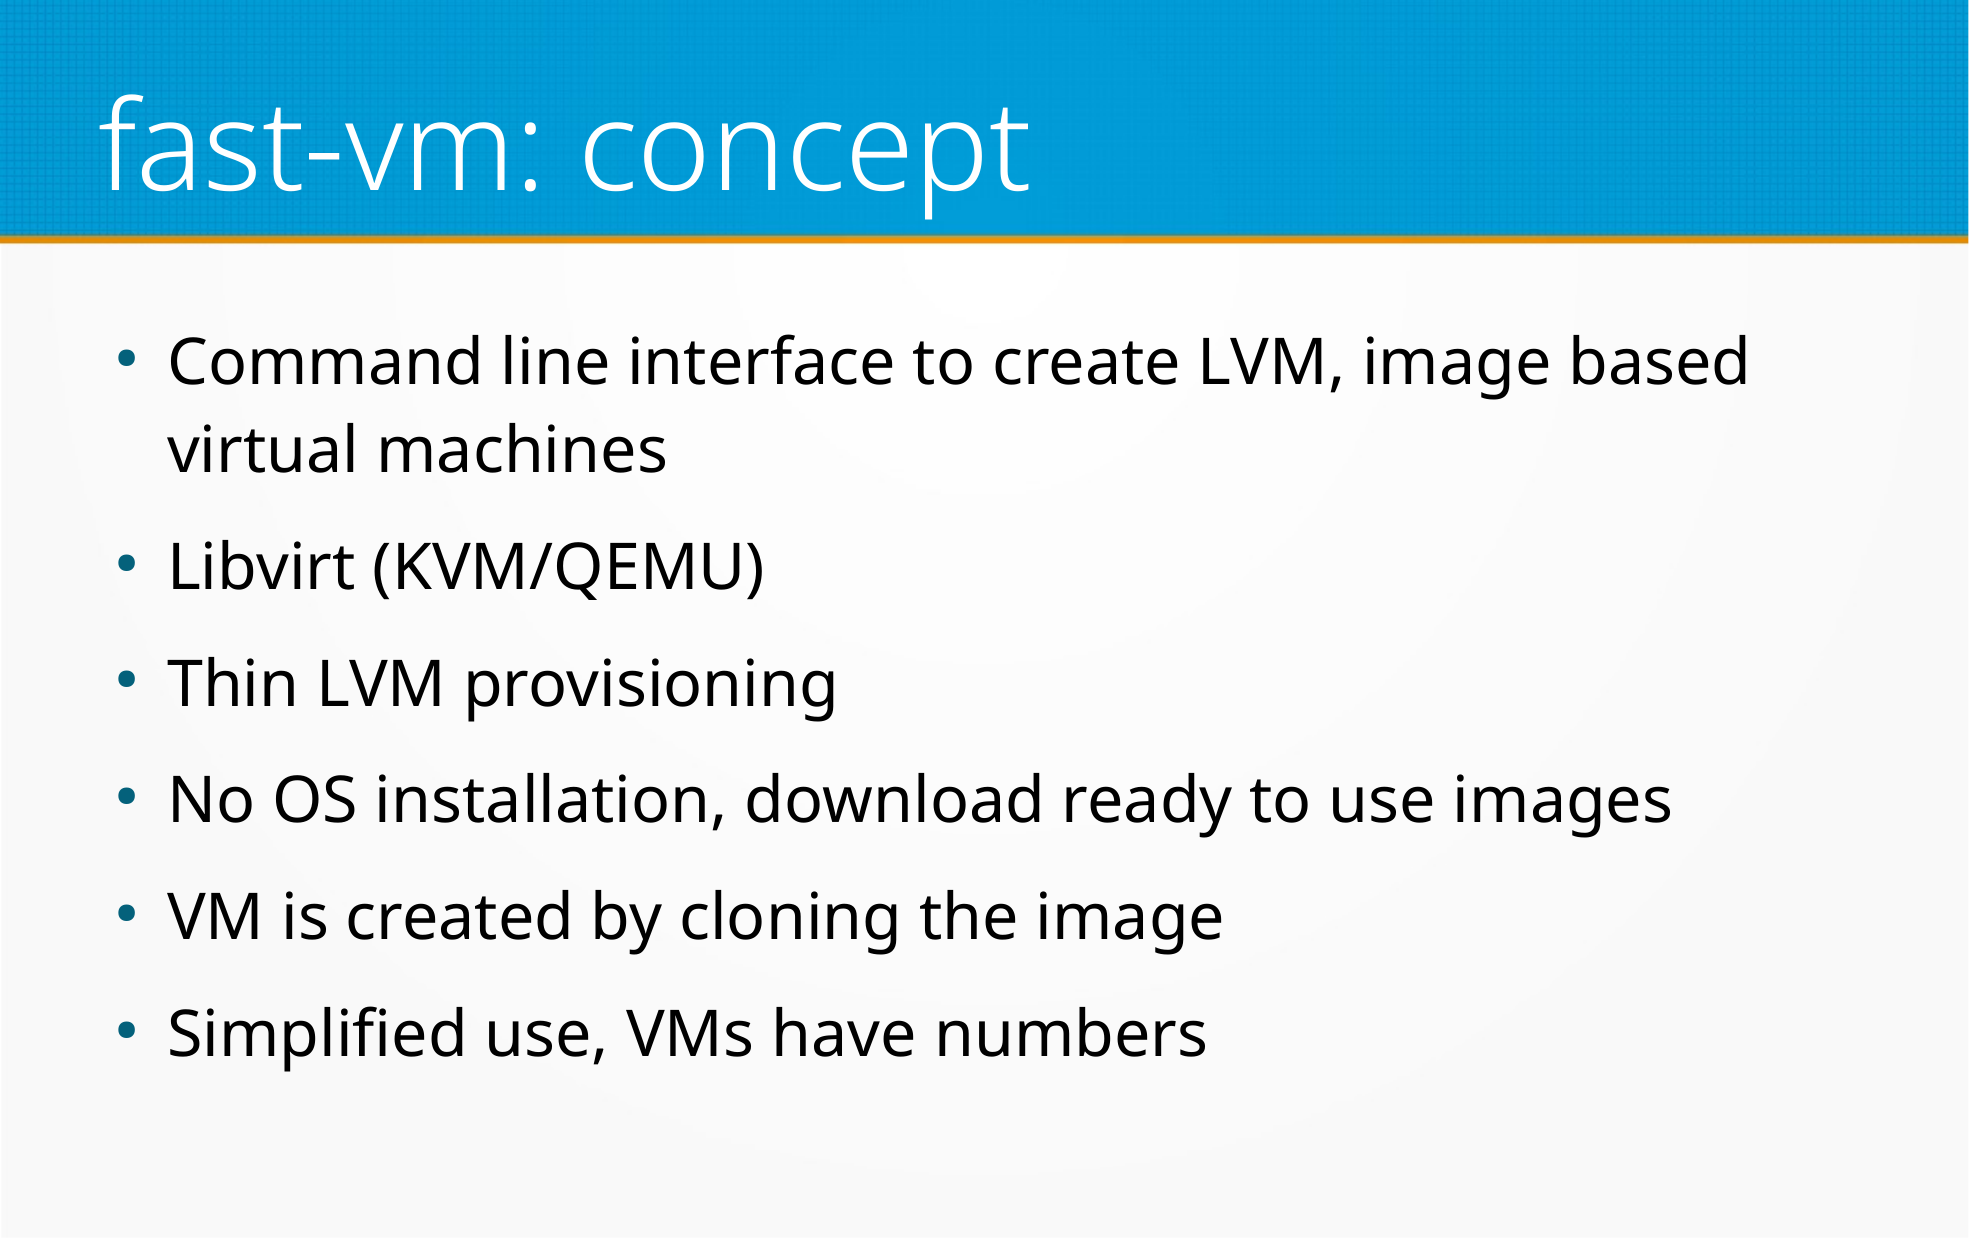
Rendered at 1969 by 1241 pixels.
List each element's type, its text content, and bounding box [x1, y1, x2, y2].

title fast-vm: concept [98, 19, 1870, 227]
list Command line interface to create LVM, image based virtual machines Libvirt (KVM/QEMU) Thin LVM provisioning No OS installation, download ready to use images VM is created by cloning the image Simplified use, VMs have numbers [98, 315, 1861, 1081]
picture [0, 233, 1969, 1241]
